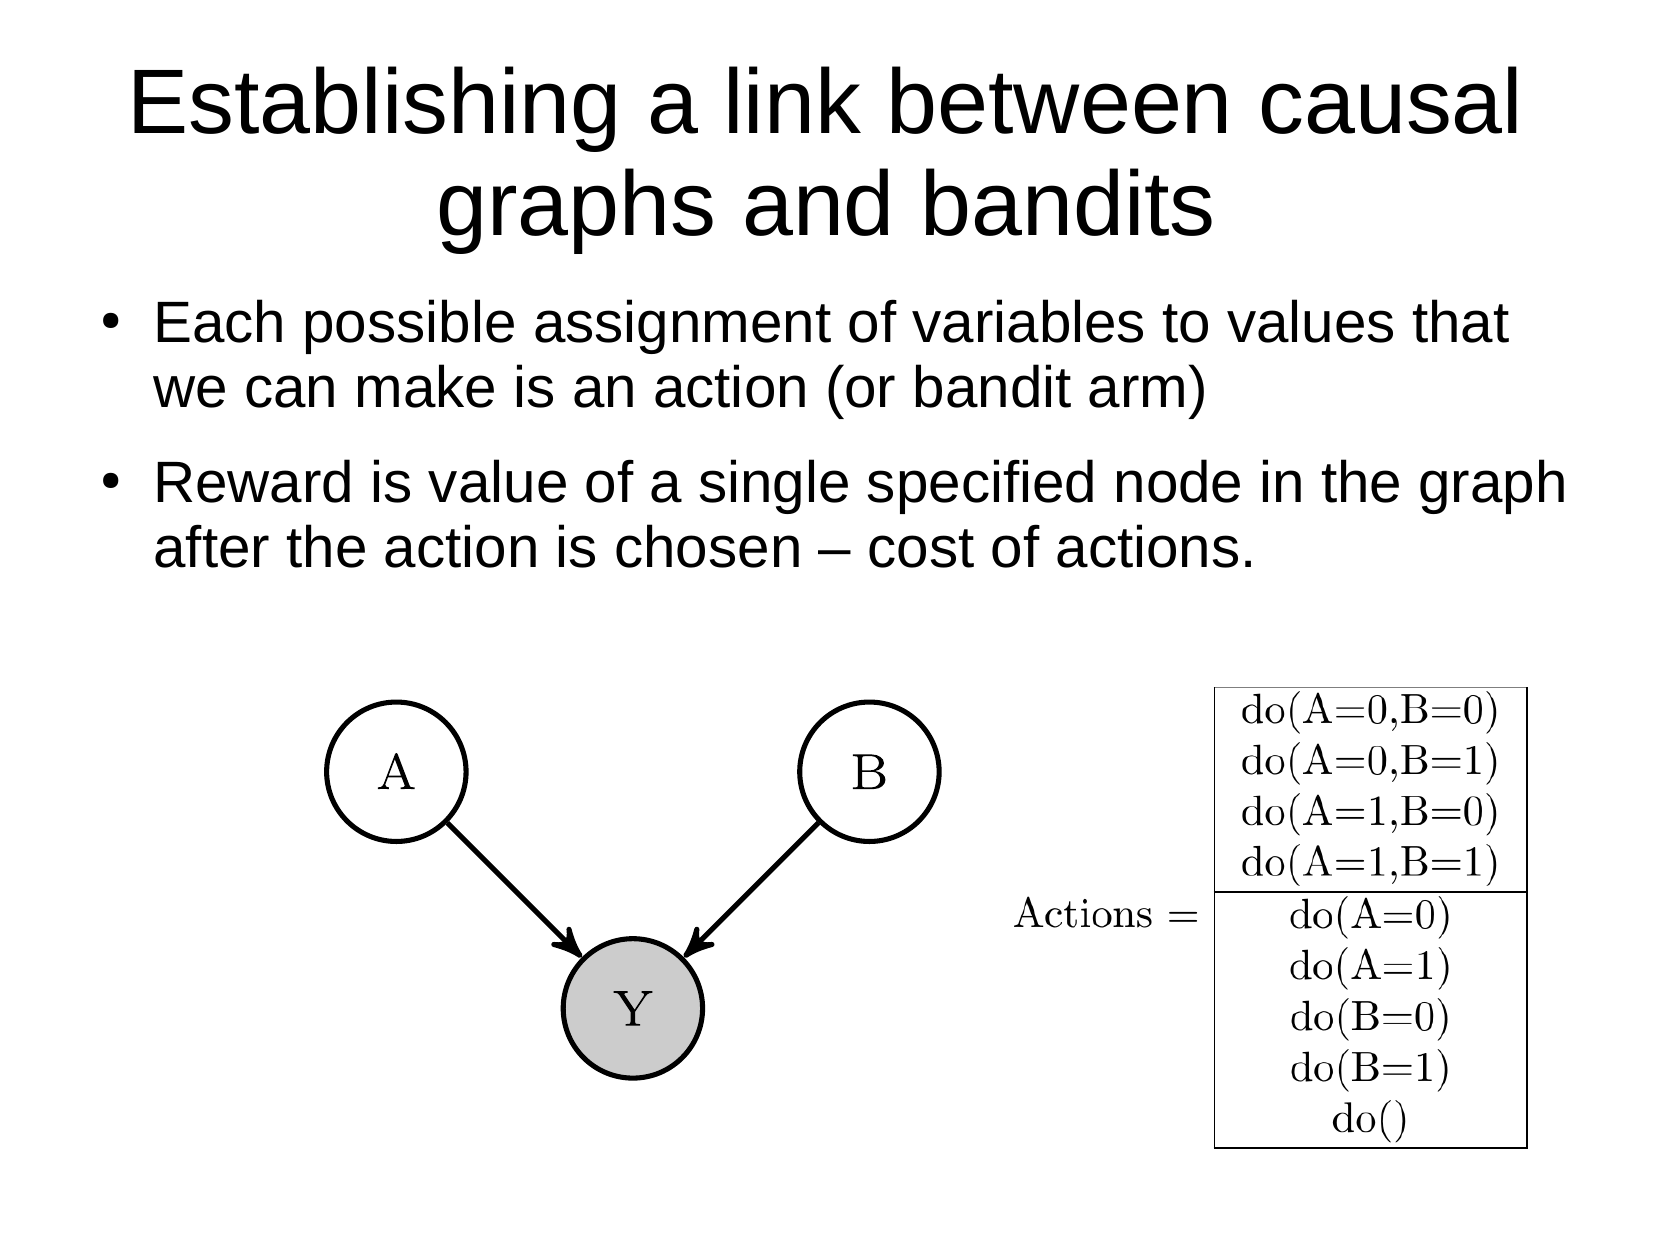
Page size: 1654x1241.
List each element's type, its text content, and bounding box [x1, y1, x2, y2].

picture [975, 648, 1560, 1182]
picture [318, 696, 947, 1084]
title Establishing a link between causal graphs and bandits [82, 49, 1571, 257]
list Each possible assignment of variables to values that we can make is an action (or bandit arm) Reward is value of a single specified node in the graph after the action is chosen – cost of actions. [82, 290, 1571, 1010]
